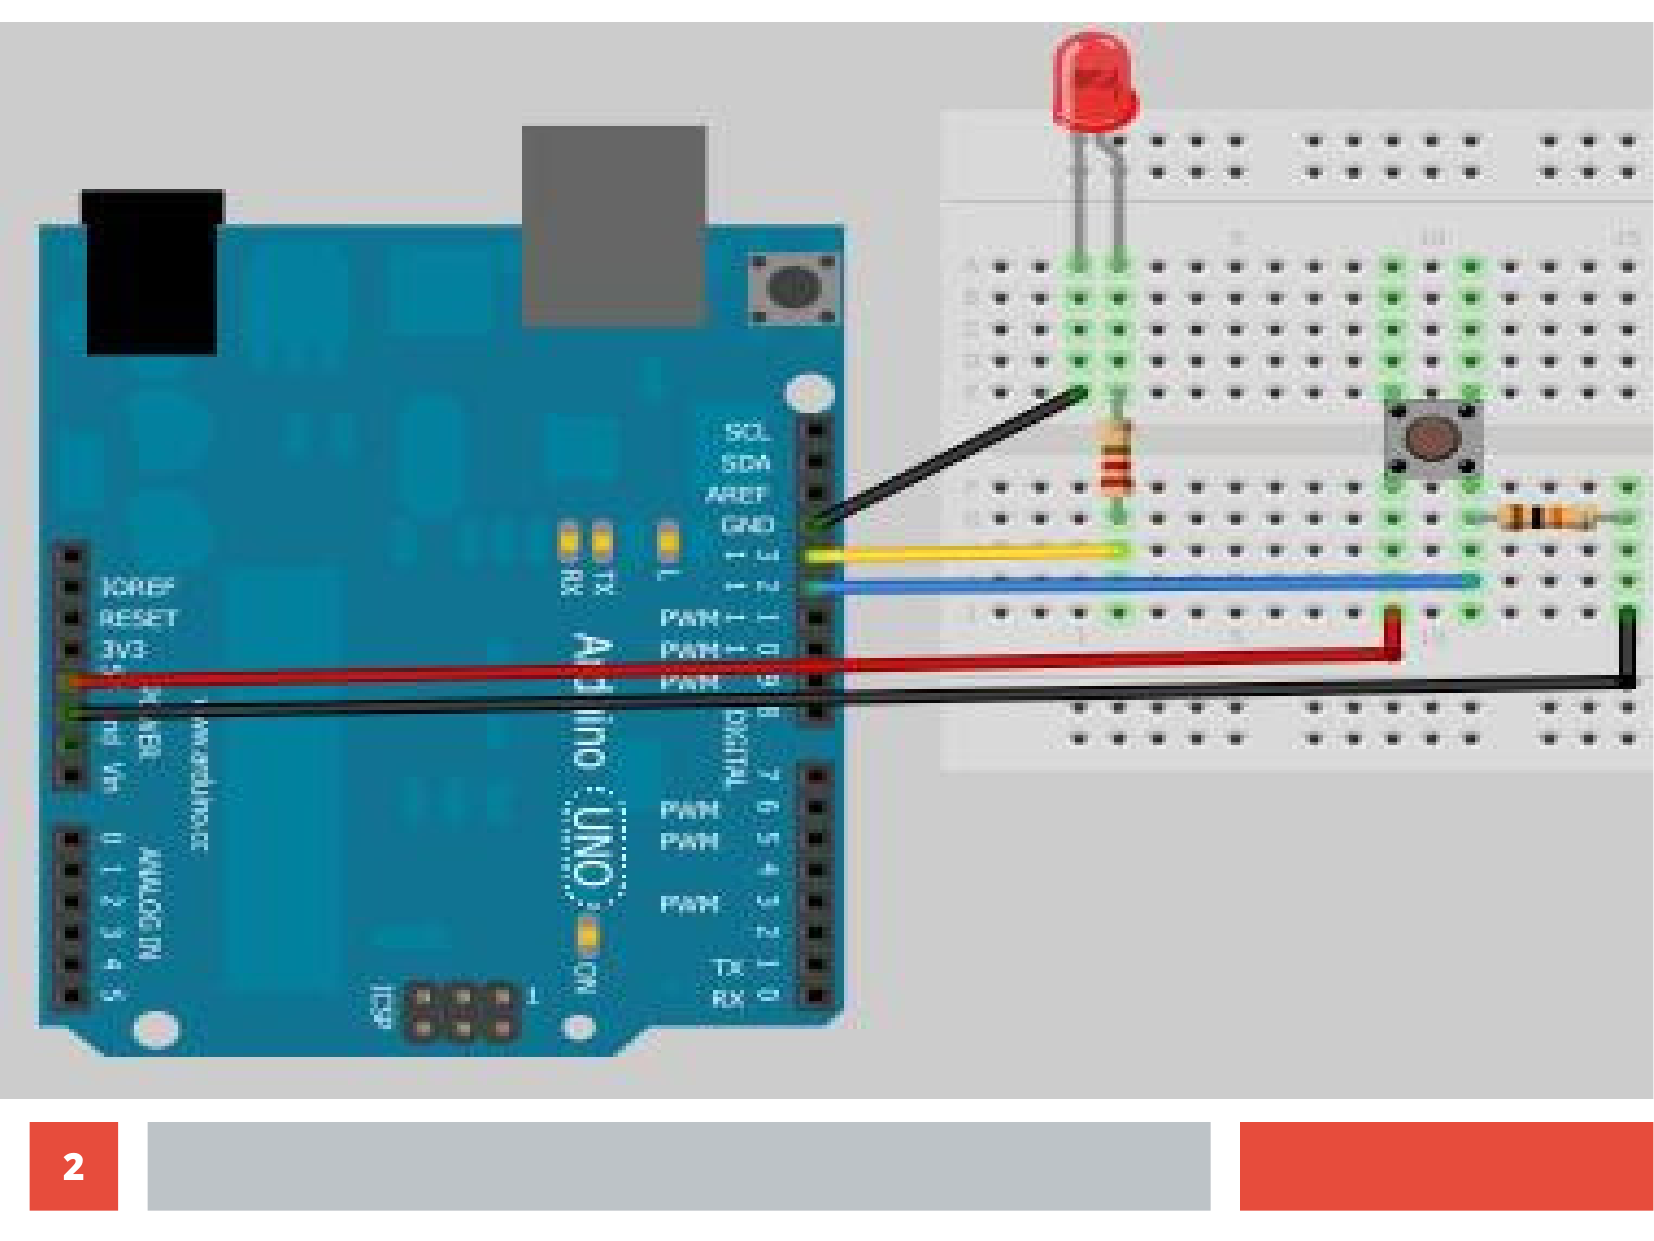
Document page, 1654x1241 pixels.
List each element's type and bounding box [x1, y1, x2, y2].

picture [0, 22, 1654, 1099]
